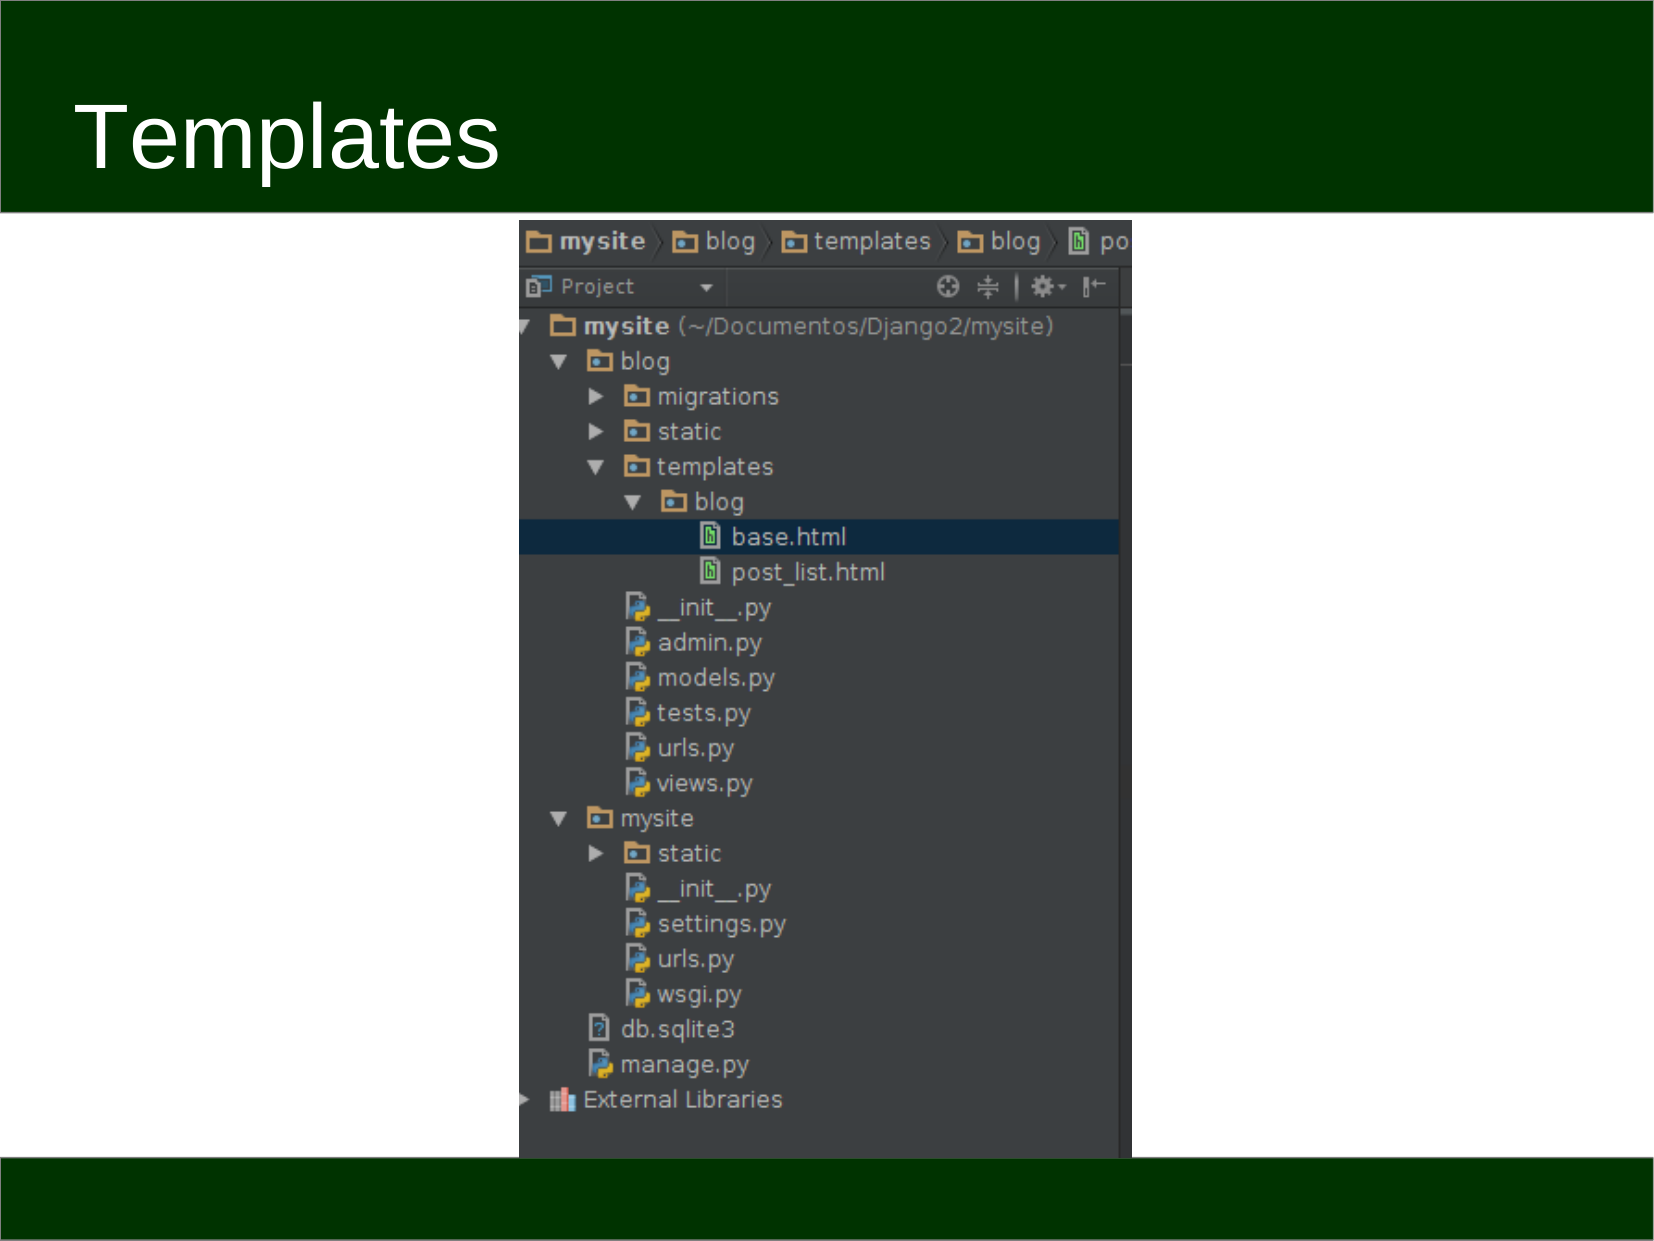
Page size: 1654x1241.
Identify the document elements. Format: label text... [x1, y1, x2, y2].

picture [519, 220, 1132, 1158]
text_box [0, 0, 1654, 213]
text_box Templates [59, 73, 1063, 294]
text_box [0, 1157, 1654, 1241]
